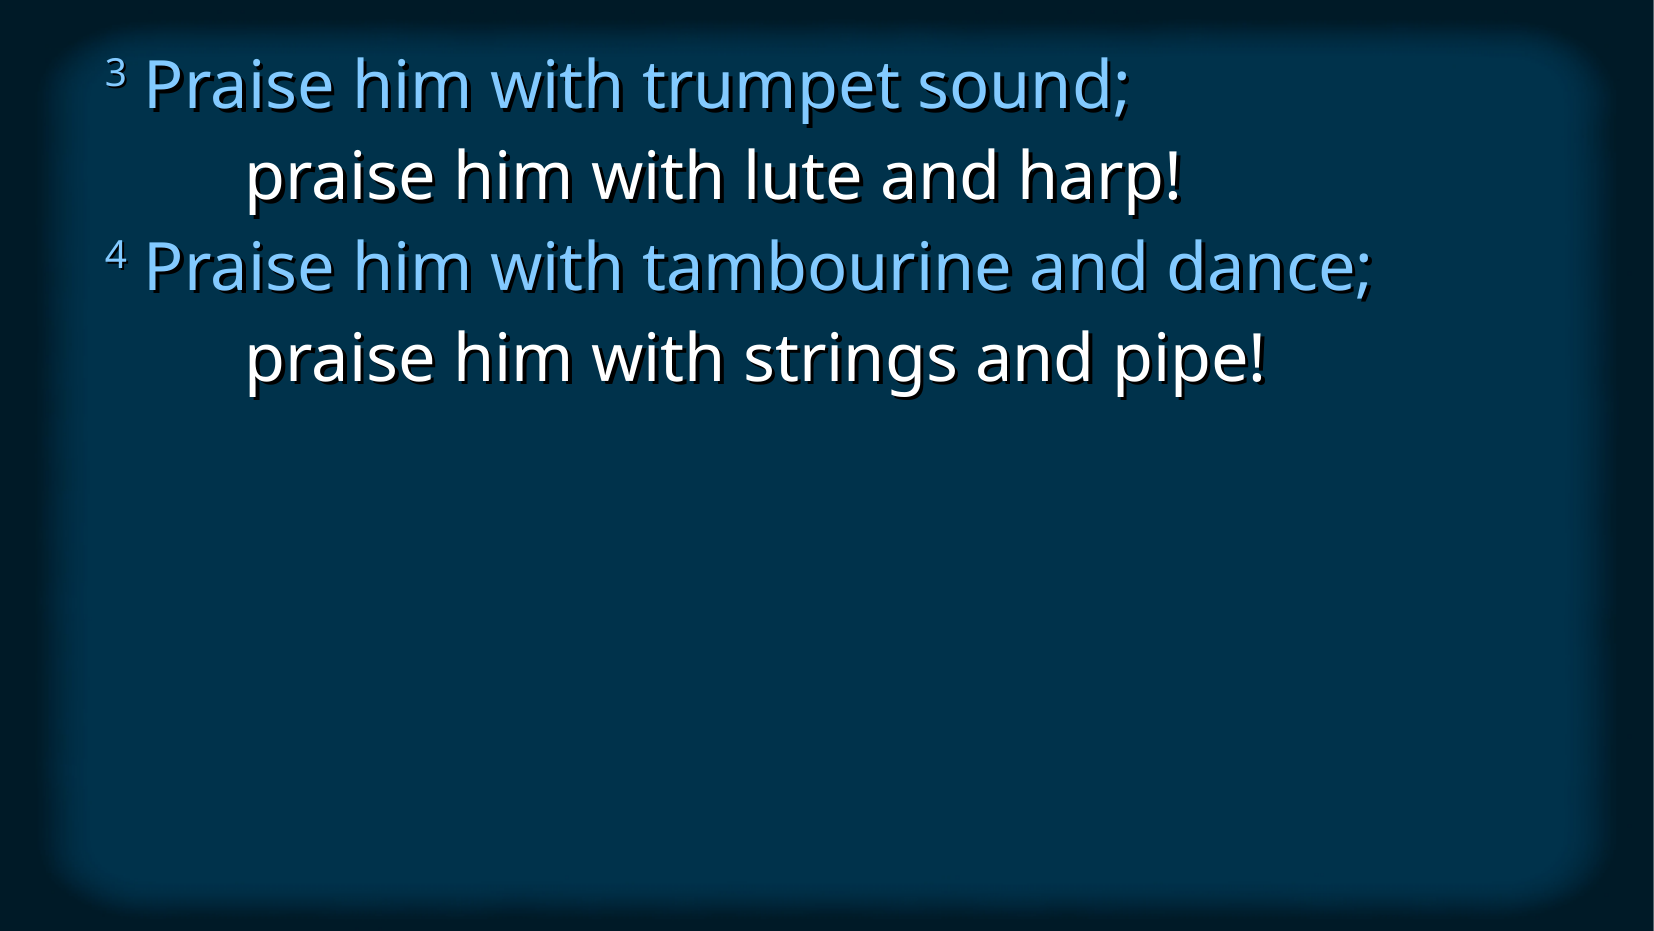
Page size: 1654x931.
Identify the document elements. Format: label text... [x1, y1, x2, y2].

picture [0, 0, 1654, 931]
text_box 3 Praise him with trumpet sound; praise him with lute and harp! 4 Praise him with tambourine and dance; praise him with strings and pipe! [90, 30, 1576, 400]
